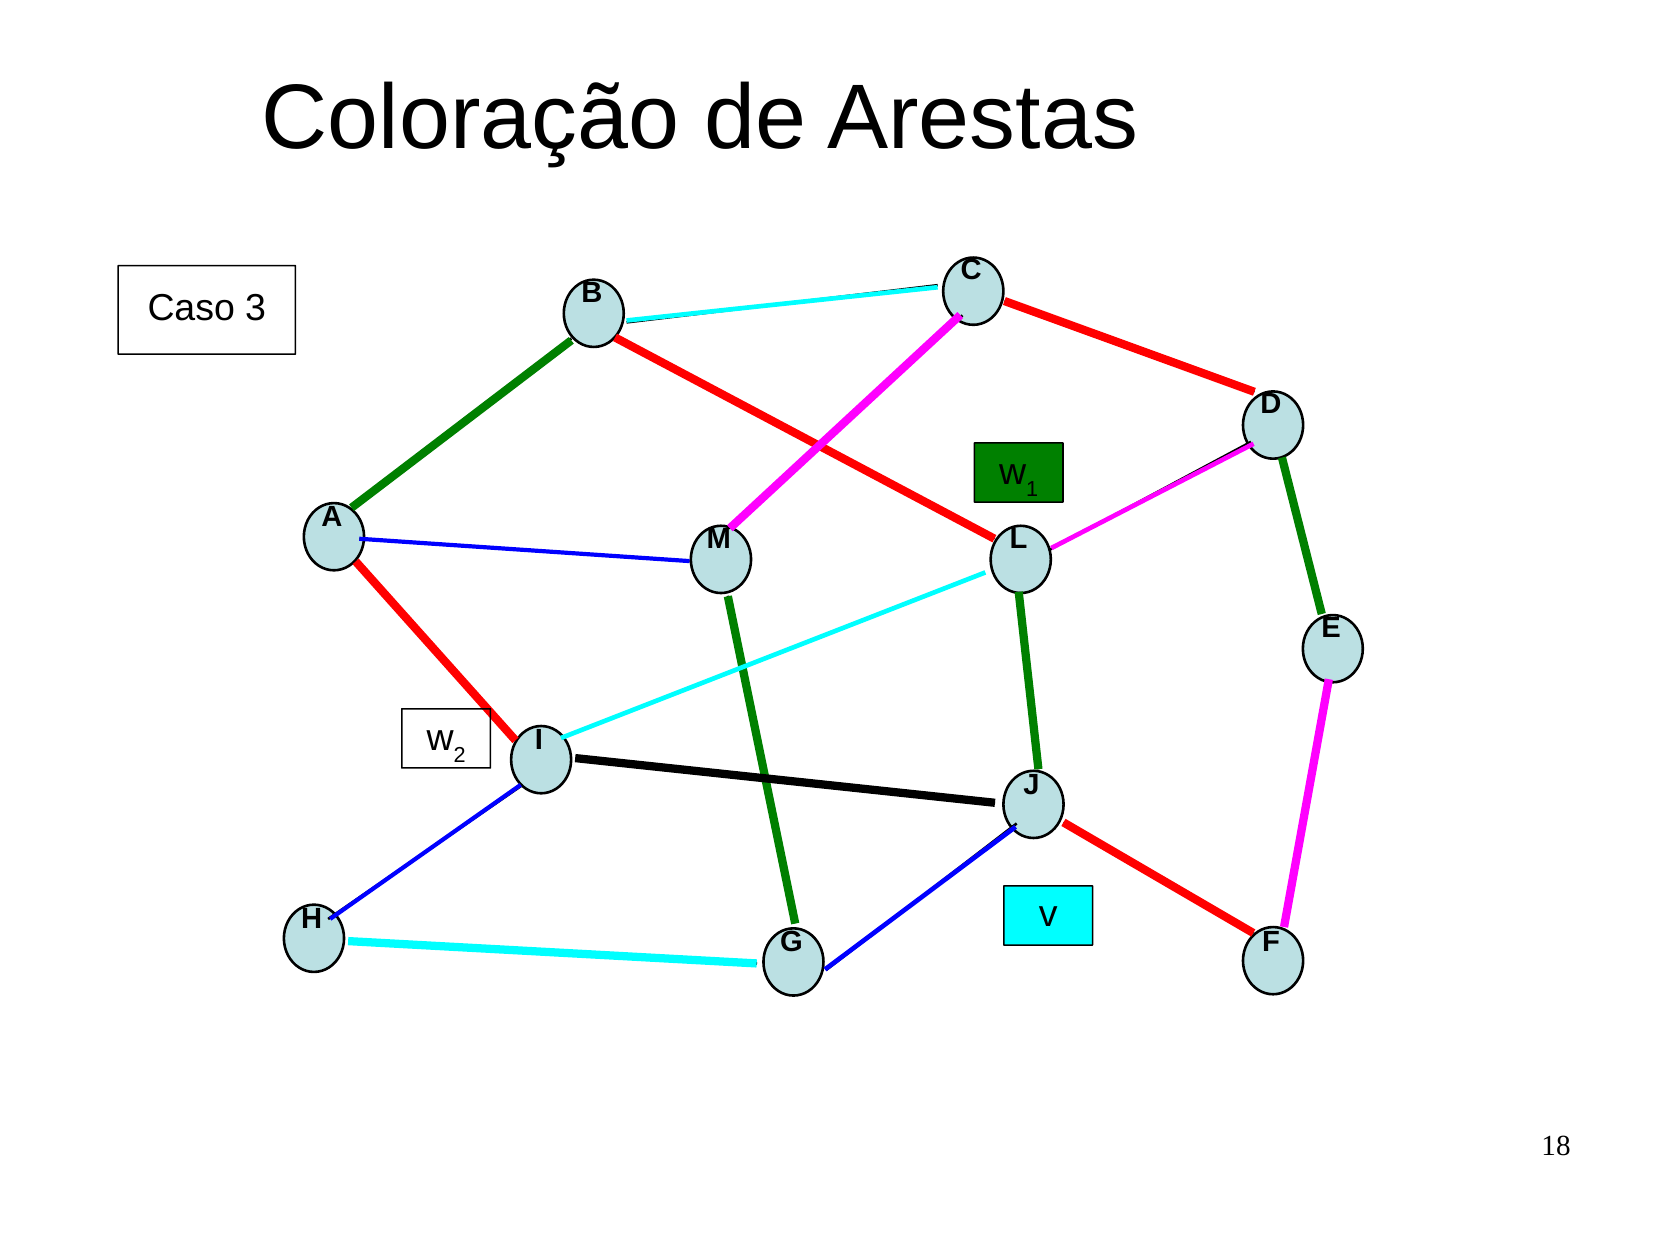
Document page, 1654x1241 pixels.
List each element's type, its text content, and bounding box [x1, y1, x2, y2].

text_box [284, 943, 344, 972]
text_box [1303, 652, 1363, 683]
text_box M [682, 516, 756, 563]
text_box [1003, 809, 1064, 838]
title Coloração de Arestas [261, 53, 1433, 178]
text_box [564, 317, 624, 347]
text_box C [934, 247, 1008, 294]
text_box w2 [401, 708, 491, 768]
text_box E [1294, 605, 1368, 652]
text_box [691, 563, 751, 594]
text_box [304, 540, 364, 571]
text_box H [275, 896, 348, 943]
text_box [1243, 965, 1303, 995]
text_box L [982, 516, 1055, 563]
text_box F [1234, 918, 1308, 965]
text_box I [502, 717, 576, 764]
text_box [1243, 428, 1303, 459]
text_box A [295, 493, 369, 540]
text_box B [555, 270, 628, 317]
text_box w1 [974, 442, 1063, 503]
text_box [511, 764, 571, 794]
text_box [943, 294, 1004, 325]
text_box G [755, 918, 828, 965]
text_box v [1003, 885, 1093, 946]
text_box Caso 3 [118, 265, 296, 355]
text_box D [1234, 381, 1308, 428]
text_box [763, 965, 824, 996]
text_box J [995, 762, 1068, 809]
text_box [990, 563, 1051, 593]
